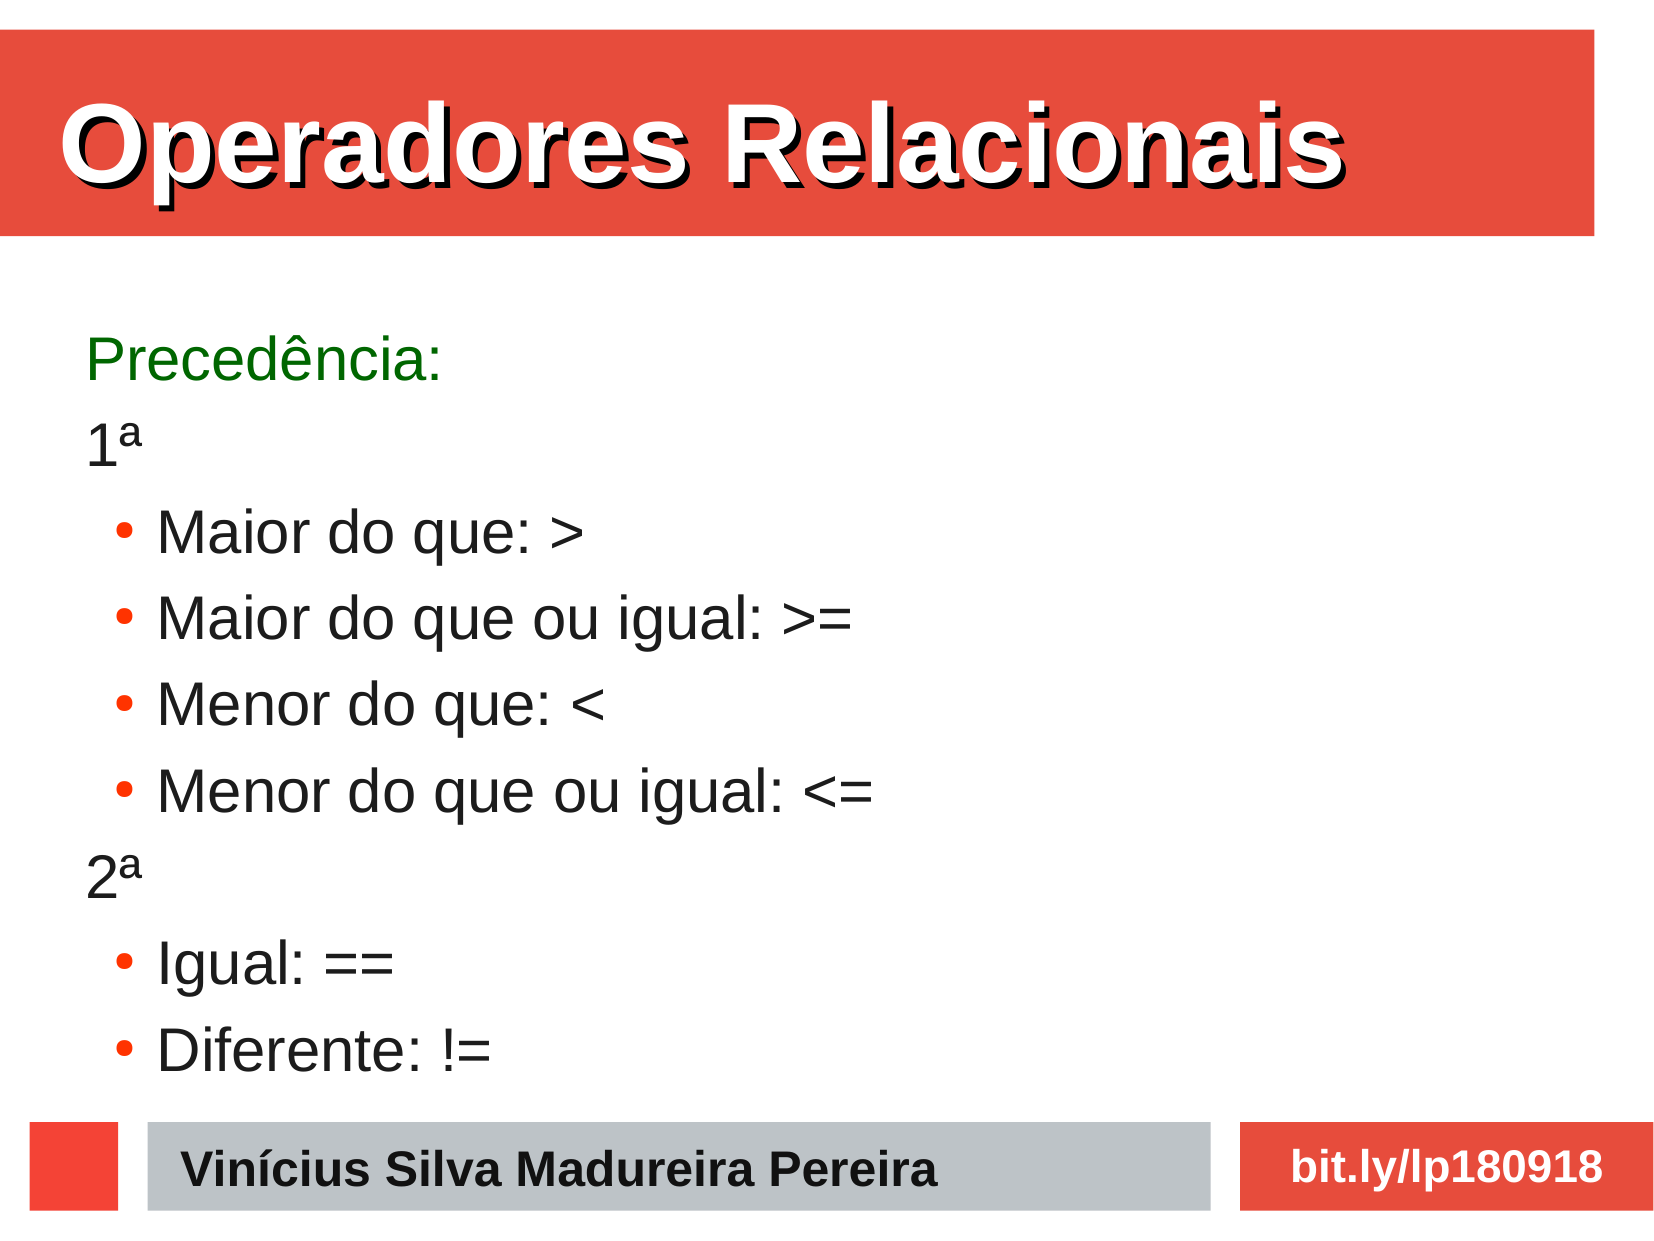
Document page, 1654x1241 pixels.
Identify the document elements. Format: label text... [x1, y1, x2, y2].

text_box Vinícius Silva Madureira Pereira [165, 1133, 1170, 1205]
list Precedência: 1ª Maior do que: > Maior do que ou igual: >= Menor do que: < Menor do que ou igual: <= 2ª Igual: == Diferente: != [59, 324, 1565, 1093]
title Operadores Relacionais [59, 59, 1595, 207]
text_box bit.ly/lp180918 [1228, 1133, 1654, 1205]
